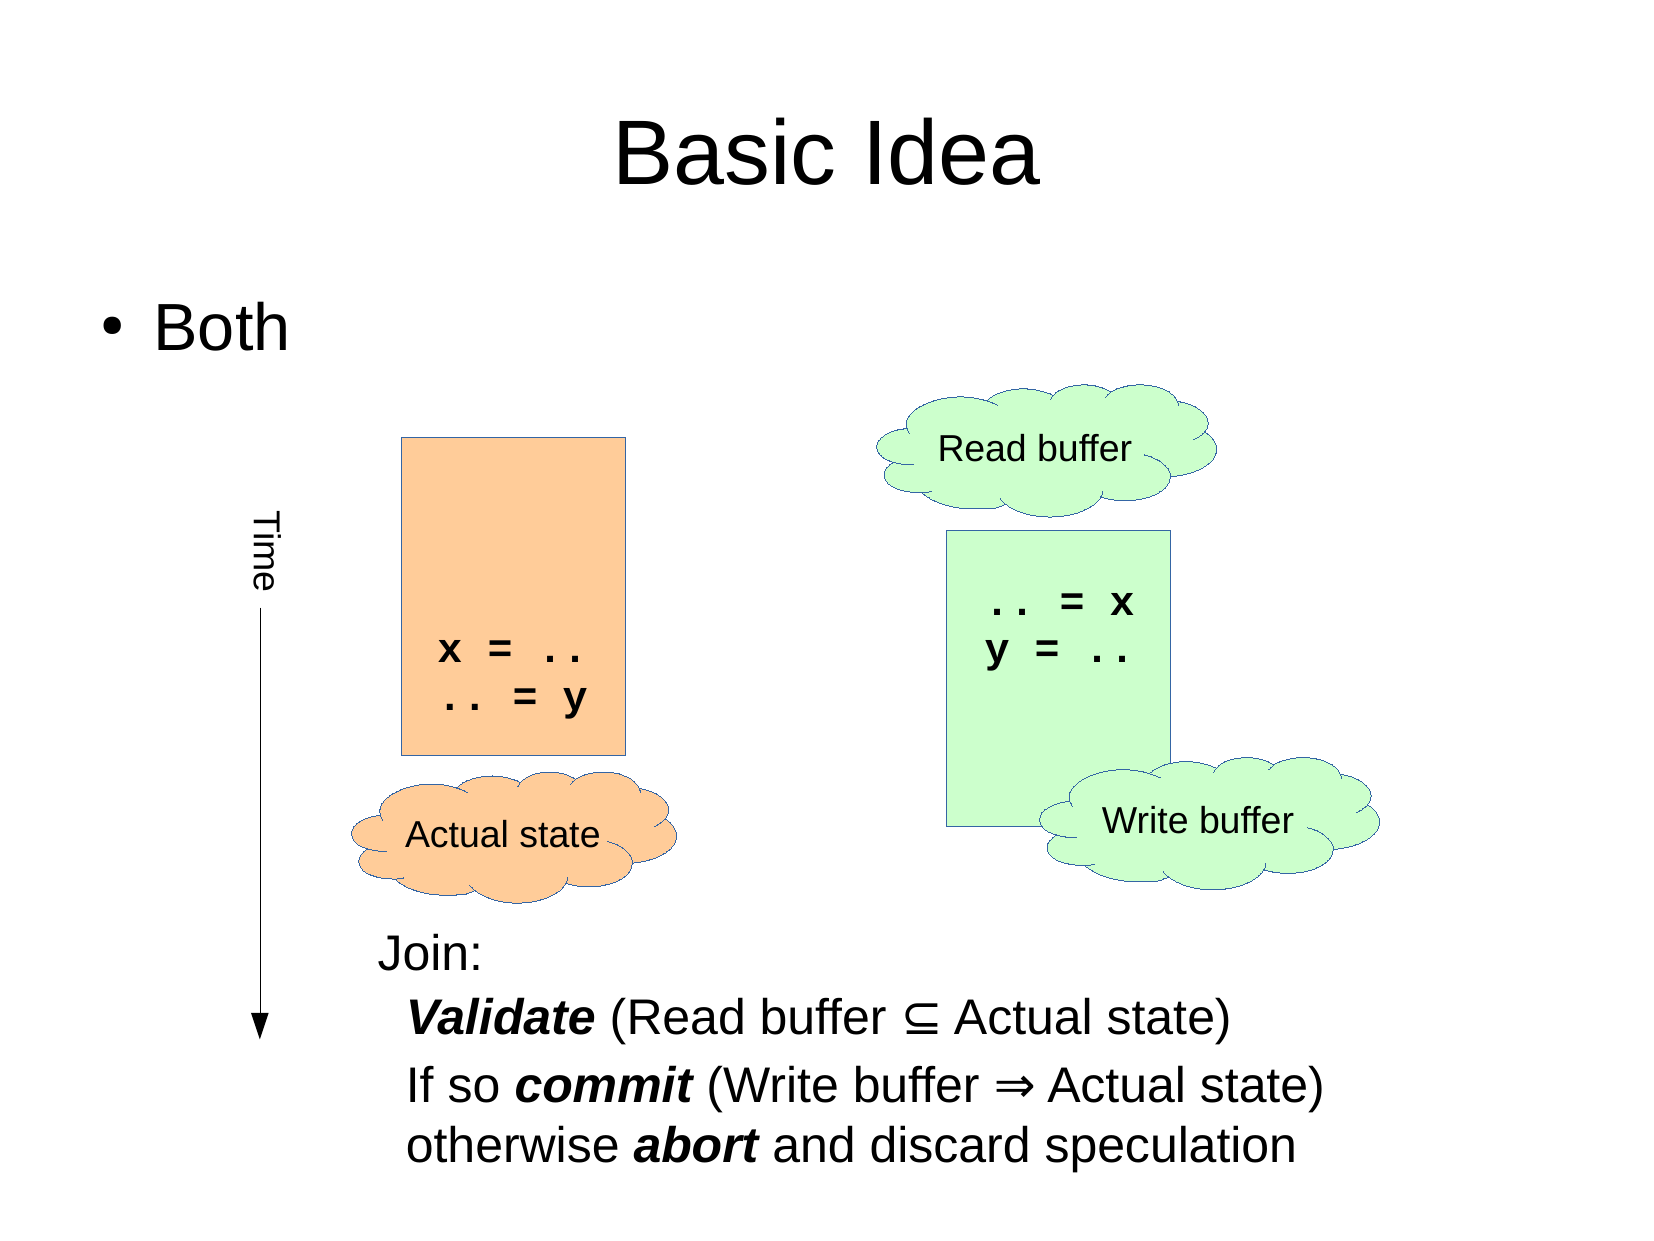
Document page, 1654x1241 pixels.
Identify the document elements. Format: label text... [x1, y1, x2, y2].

text_box x = .. .. = y [422, 479, 603, 778]
text_box Write buffer [1039, 757, 1380, 890]
text_box Actual state [351, 772, 677, 904]
text_box Time [238, 496, 296, 608]
text_box Read buffer [876, 384, 1217, 518]
text_box [946, 530, 1171, 827]
text_box [401, 437, 626, 756]
text_box Join: Validate (Read buffer ⊆ Actual state) If so commit (Write buffer ⇒ Actual state) otherwise abort and discard speculation [363, 917, 1476, 1163]
list Both [82, 290, 1571, 1010]
text_box .. = x y = .. [969, 572, 1150, 779]
title Basic Idea [82, 49, 1571, 257]
